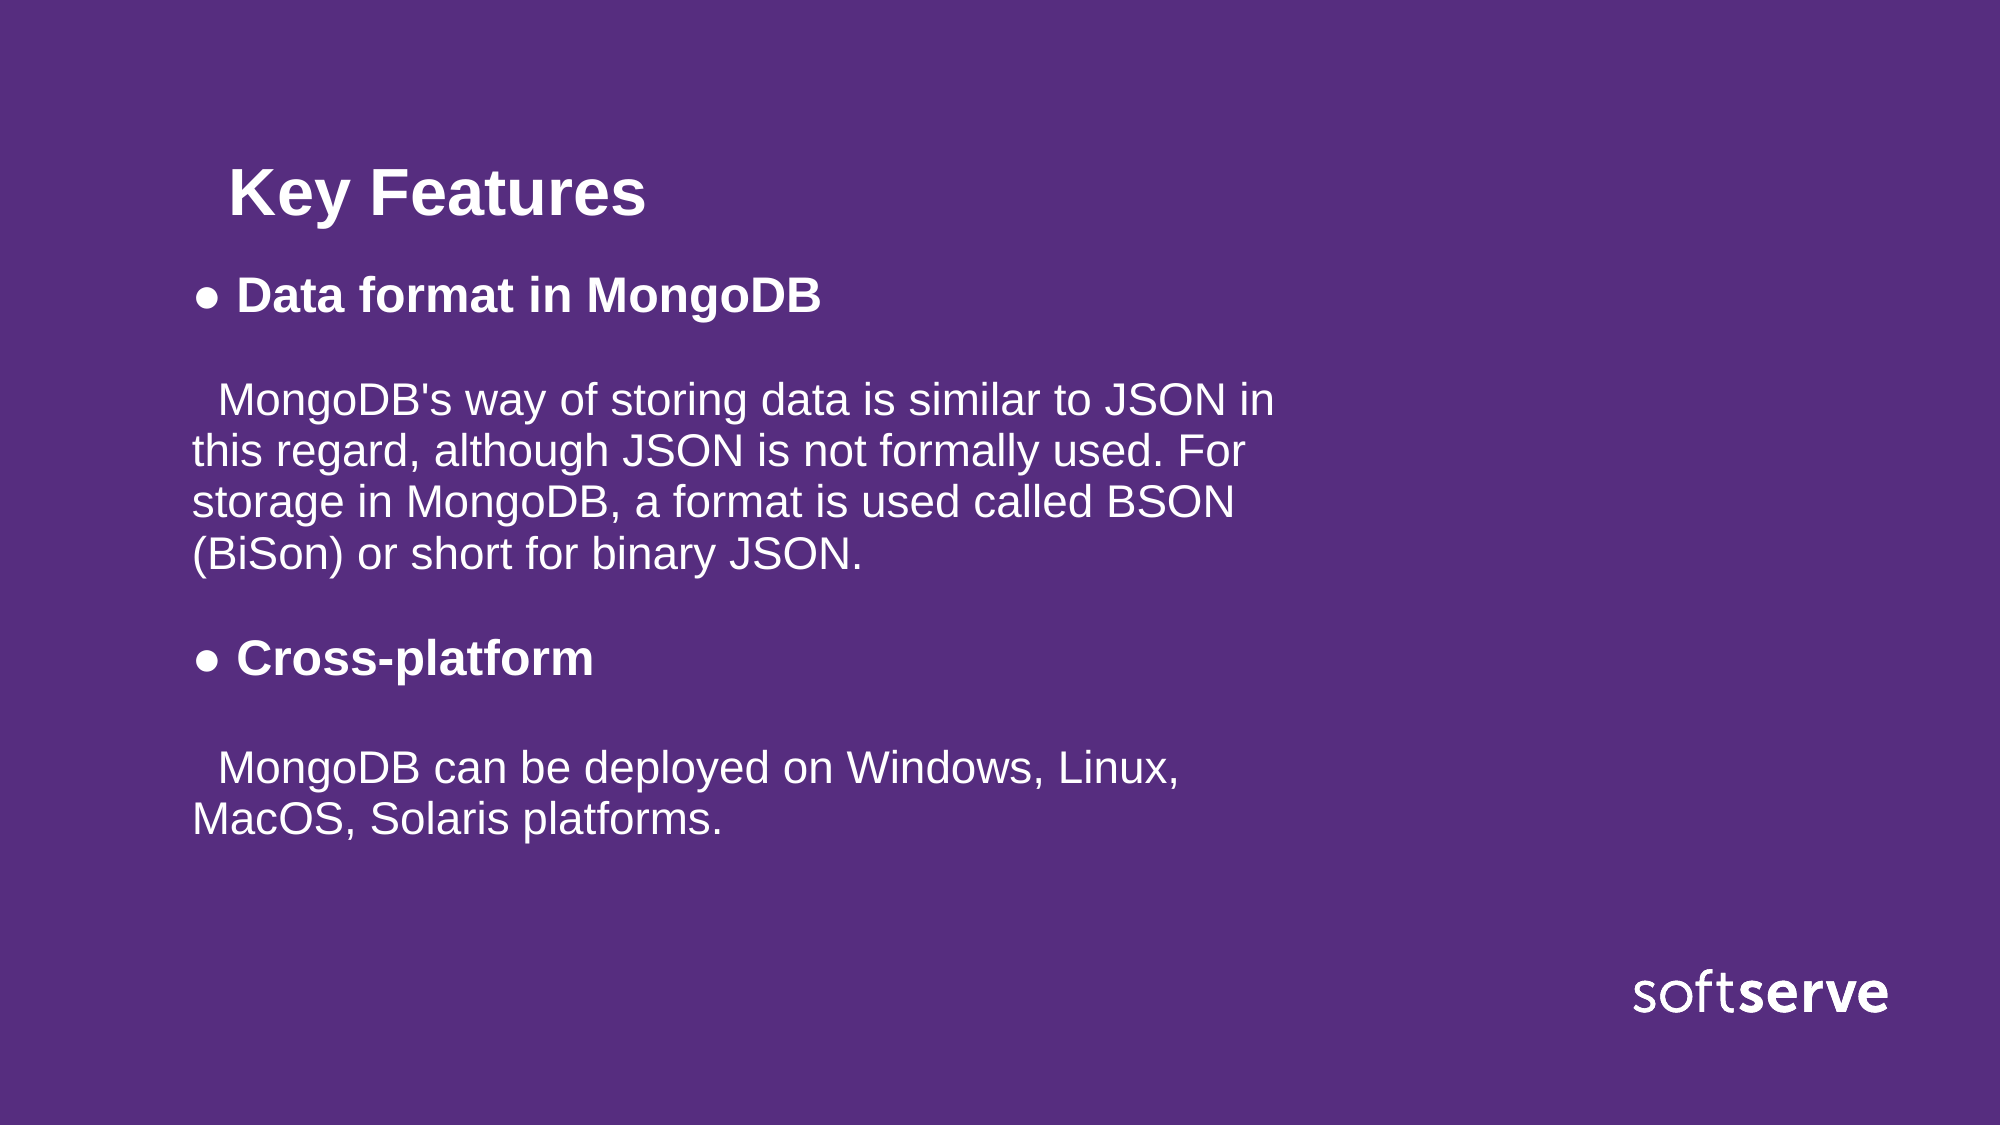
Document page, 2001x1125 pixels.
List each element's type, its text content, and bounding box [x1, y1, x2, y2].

text_box Key Features ● Data format in MongoDB MongoDB's way of storing data is similar to JSON in this regard, although JSON is not formally used. For storage in MongoDB, a format is used called BSON (BiSon) or short for binary JSON. ● Cross-platform MongoDB can be deployed on Windows, Linux, MacOS, Solaris platforms. [177, 147, 1359, 964]
